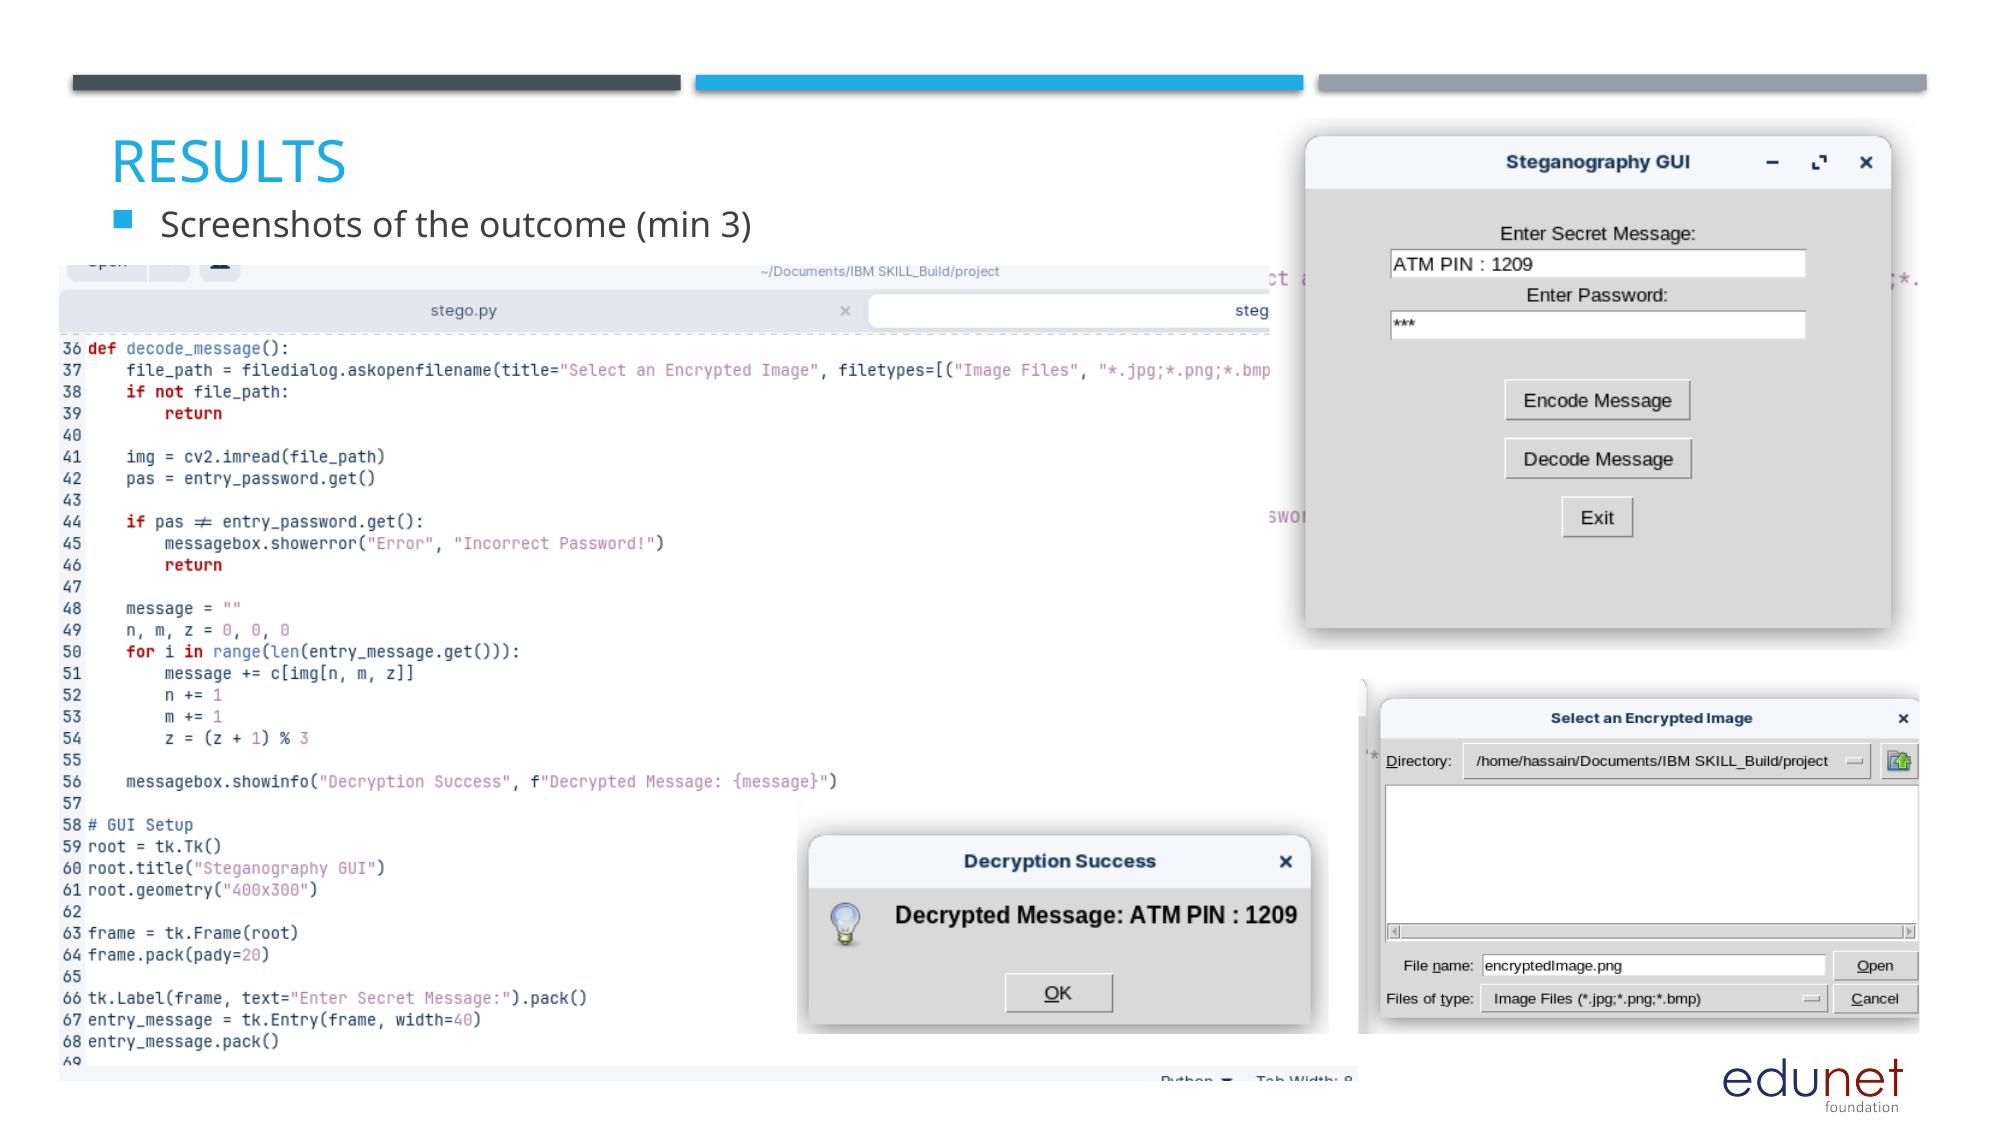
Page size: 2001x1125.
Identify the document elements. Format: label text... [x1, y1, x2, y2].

list Screenshots of the outcome (min 3) [95, 177, 842, 265]
title Results [95, 115, 1905, 203]
picture [1719, 1056, 1905, 1116]
picture [59, 118, 1920, 1081]
